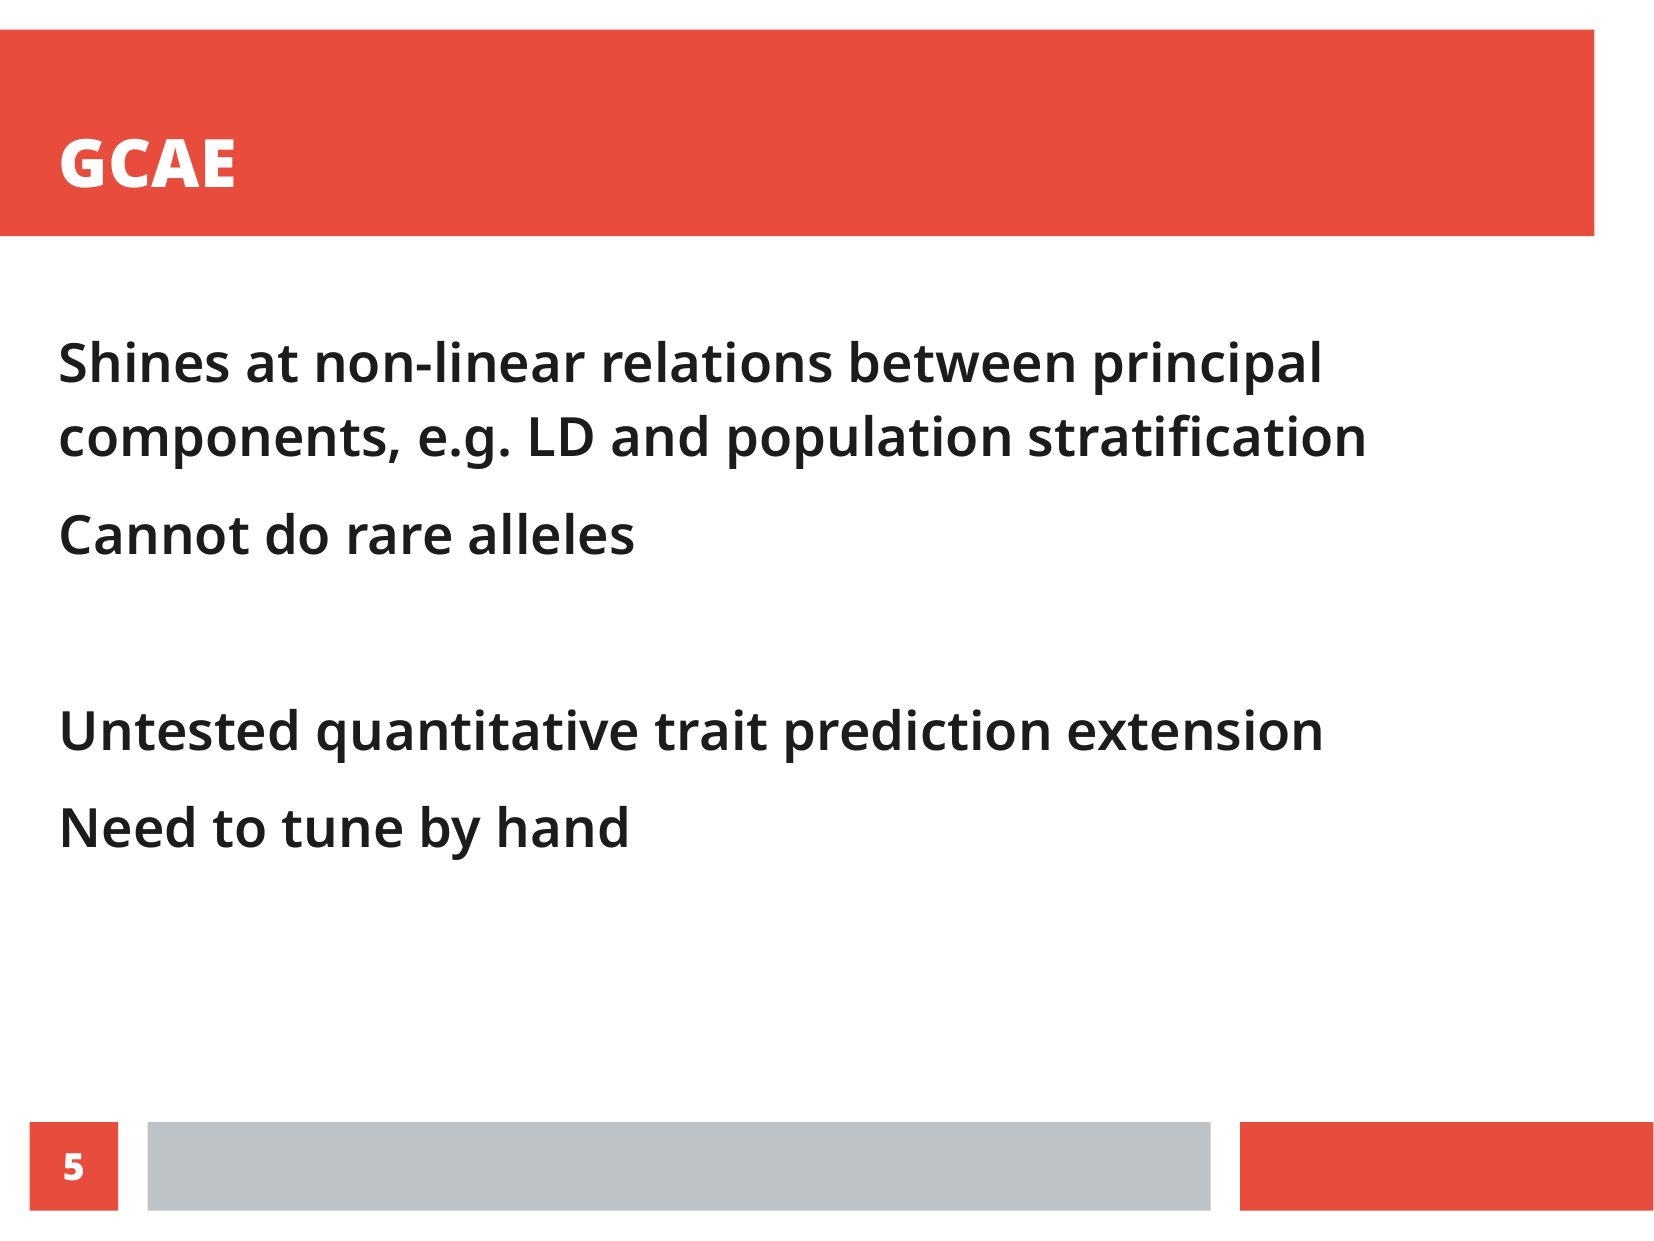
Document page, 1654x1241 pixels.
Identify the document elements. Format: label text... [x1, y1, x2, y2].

title GCAE [59, 59, 1595, 207]
list Shines at non-linear relations between principal components, e.g. LD and population stratification Cannot do rare alleles Untested quantitative trait prediction extension Need to tune by hand [59, 324, 1565, 1093]
